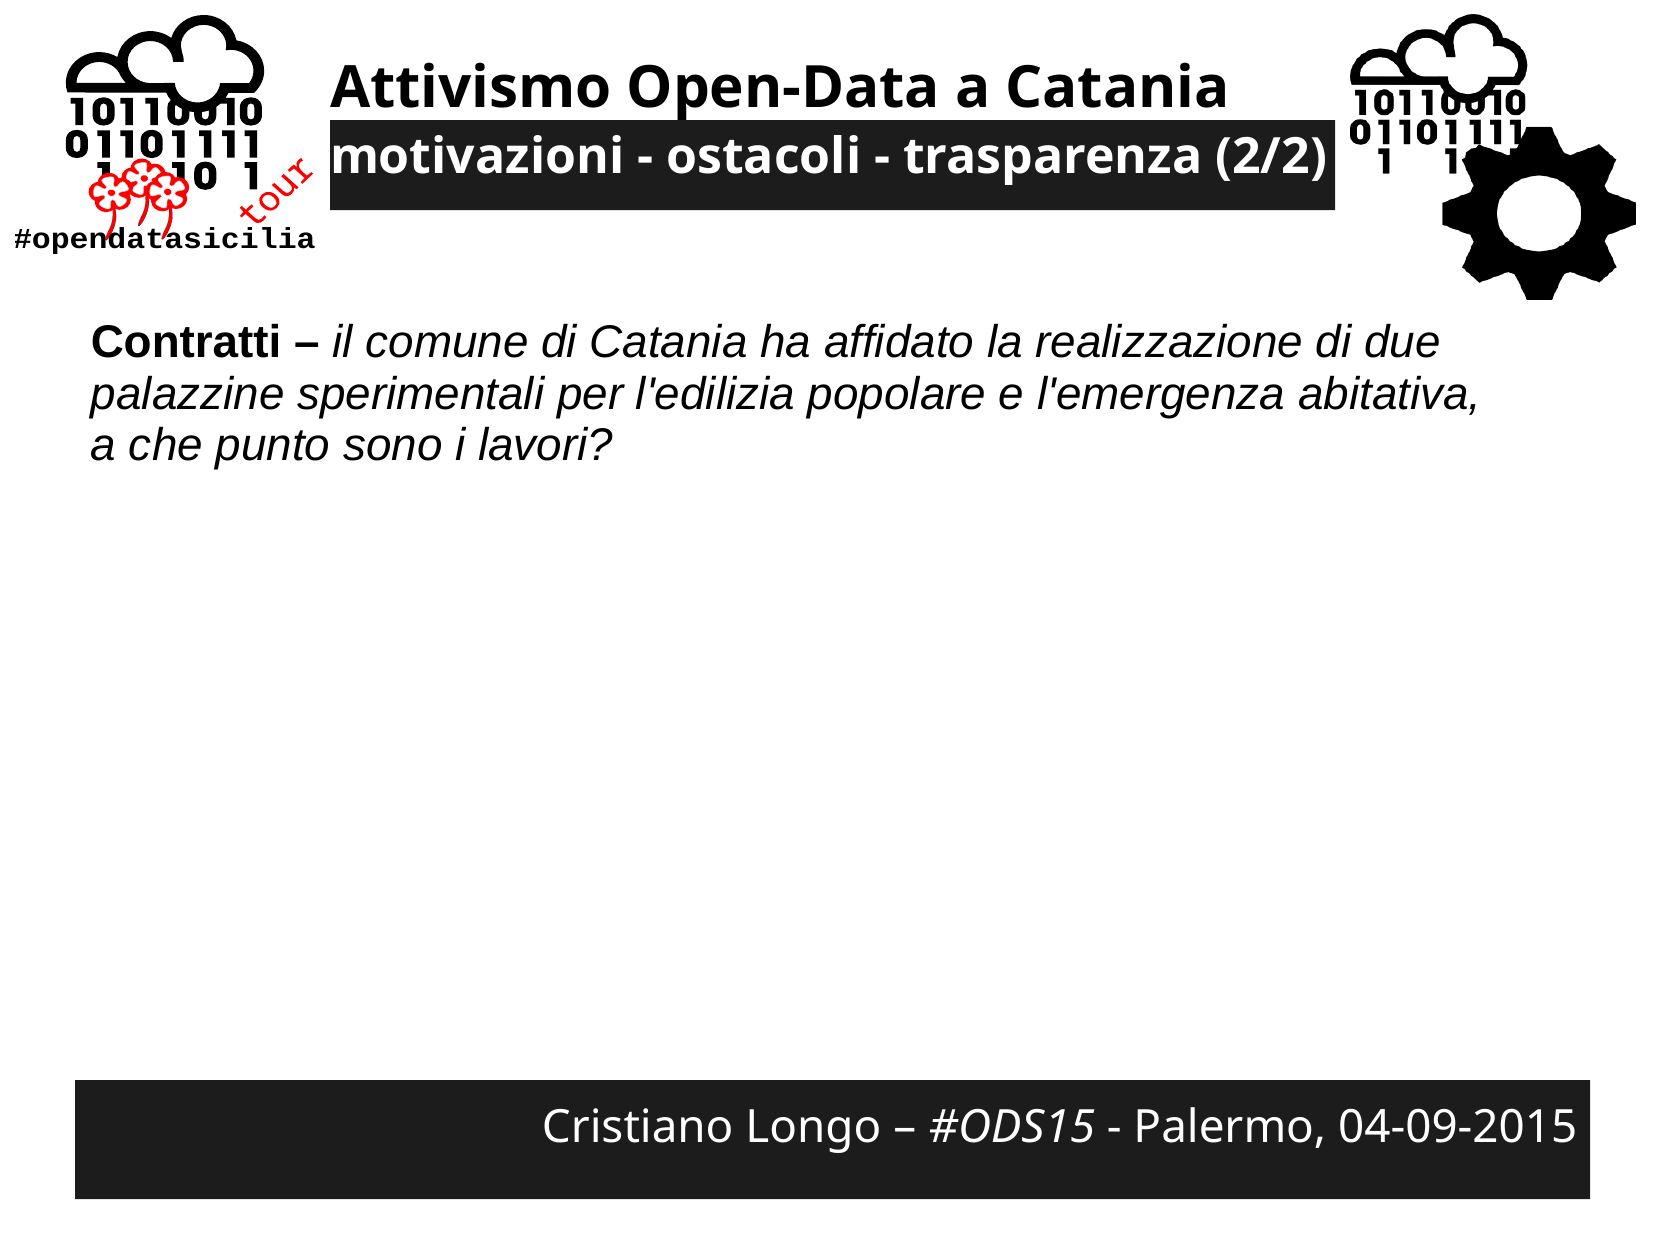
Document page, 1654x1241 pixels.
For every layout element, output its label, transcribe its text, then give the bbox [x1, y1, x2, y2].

picture [15, 15, 316, 256]
list Cristiano Longo – #ODS15 - Palermo, 04-09-2015 [75, 1080, 1591, 1200]
list Attivismo Open-Data a Catania [330, 45, 1321, 120]
list motivazioni - ostacoli - trasparenza (2/2) [330, 120, 1336, 211]
text_box Contratti – il comune di Catania ha affidato la realizzazione di due palazzine sperimentali per l'edilizia popolare e l'emergenza abitativa, a che punto sono i lavori? [76, 309, 1532, 478]
picture [1350, 14, 1636, 301]
